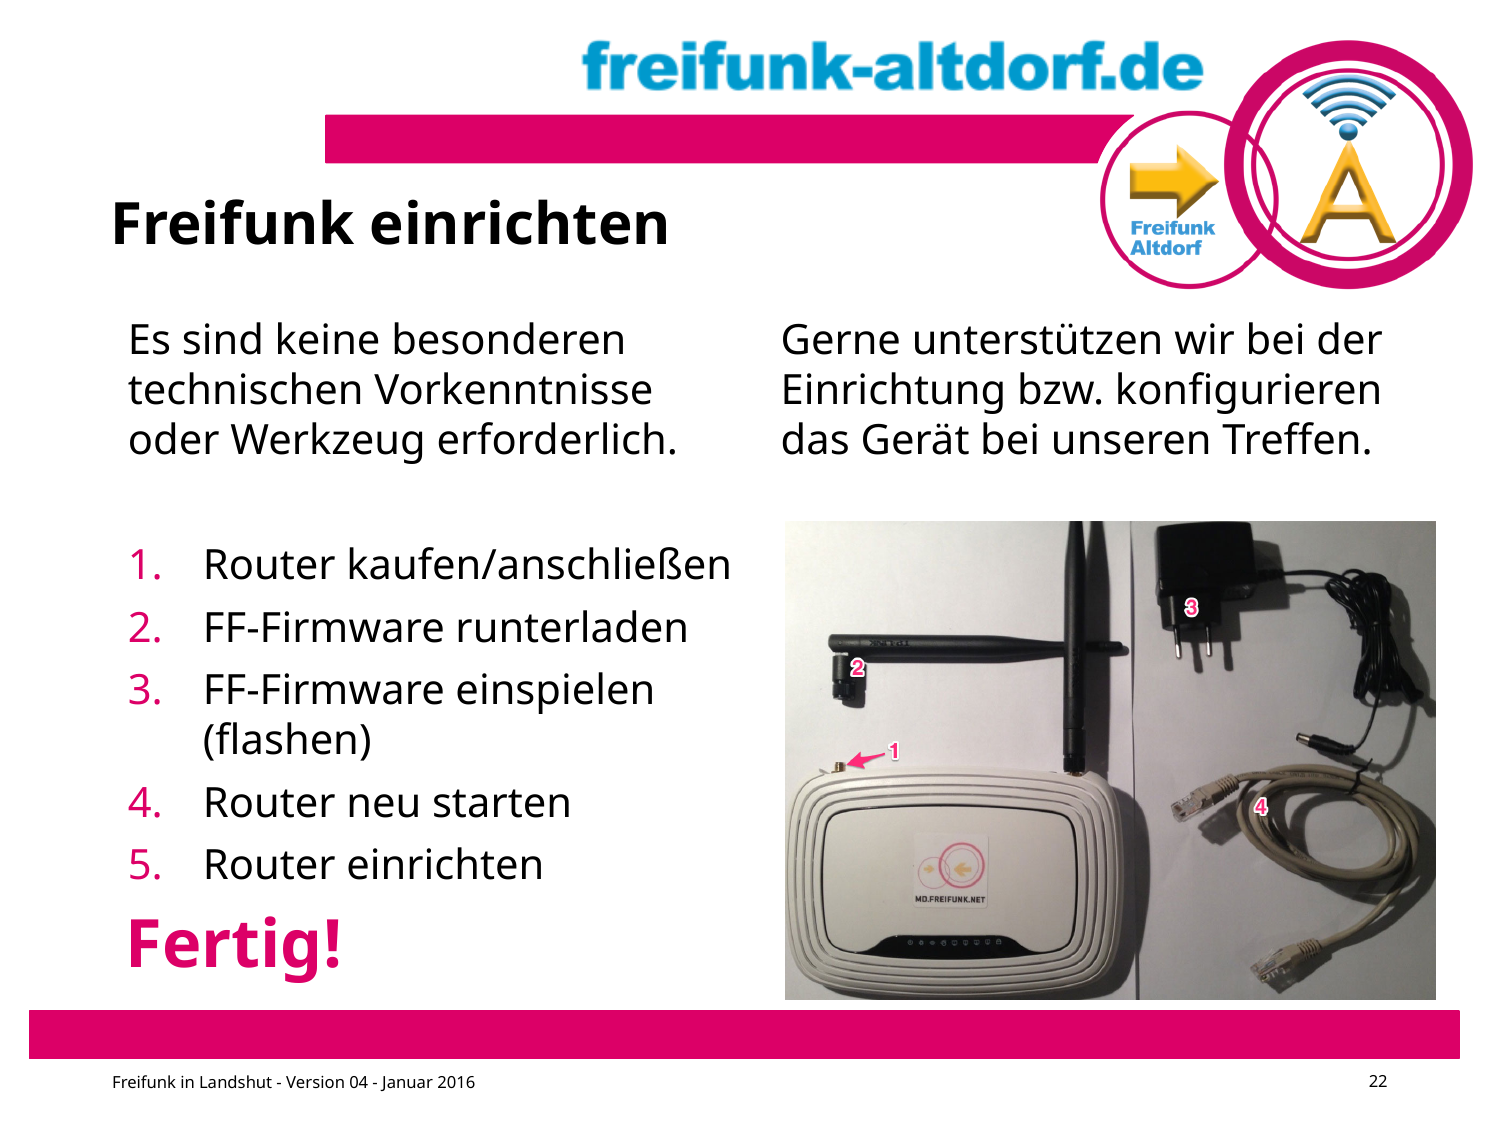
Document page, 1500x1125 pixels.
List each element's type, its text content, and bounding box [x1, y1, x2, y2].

picture [562, 24, 1474, 296]
list Es sind keine besonderen technischen Vorkenntnisse oder Werkzeug erforderlich. Router kaufen/anschließen FF-Firmware runterladen FF-Firmware einspielen (flashen) Router neu starten Router einrichten Fertig! [110, 312, 738, 1000]
slide_number <Foliennummer> [1107, 1058, 1388, 1106]
picture [785, 521, 1436, 1000]
list Gerne unterstützen wir bei der Einrichtung bzw. konfigurieren das Gerät bei unseren Treffen. [762, 312, 1392, 1000]
title Freifunk einrichten [110, 160, 1093, 282]
footer Freifunk in Landshut - Version 04 - Januar 2016 [112, 1058, 1090, 1106]
